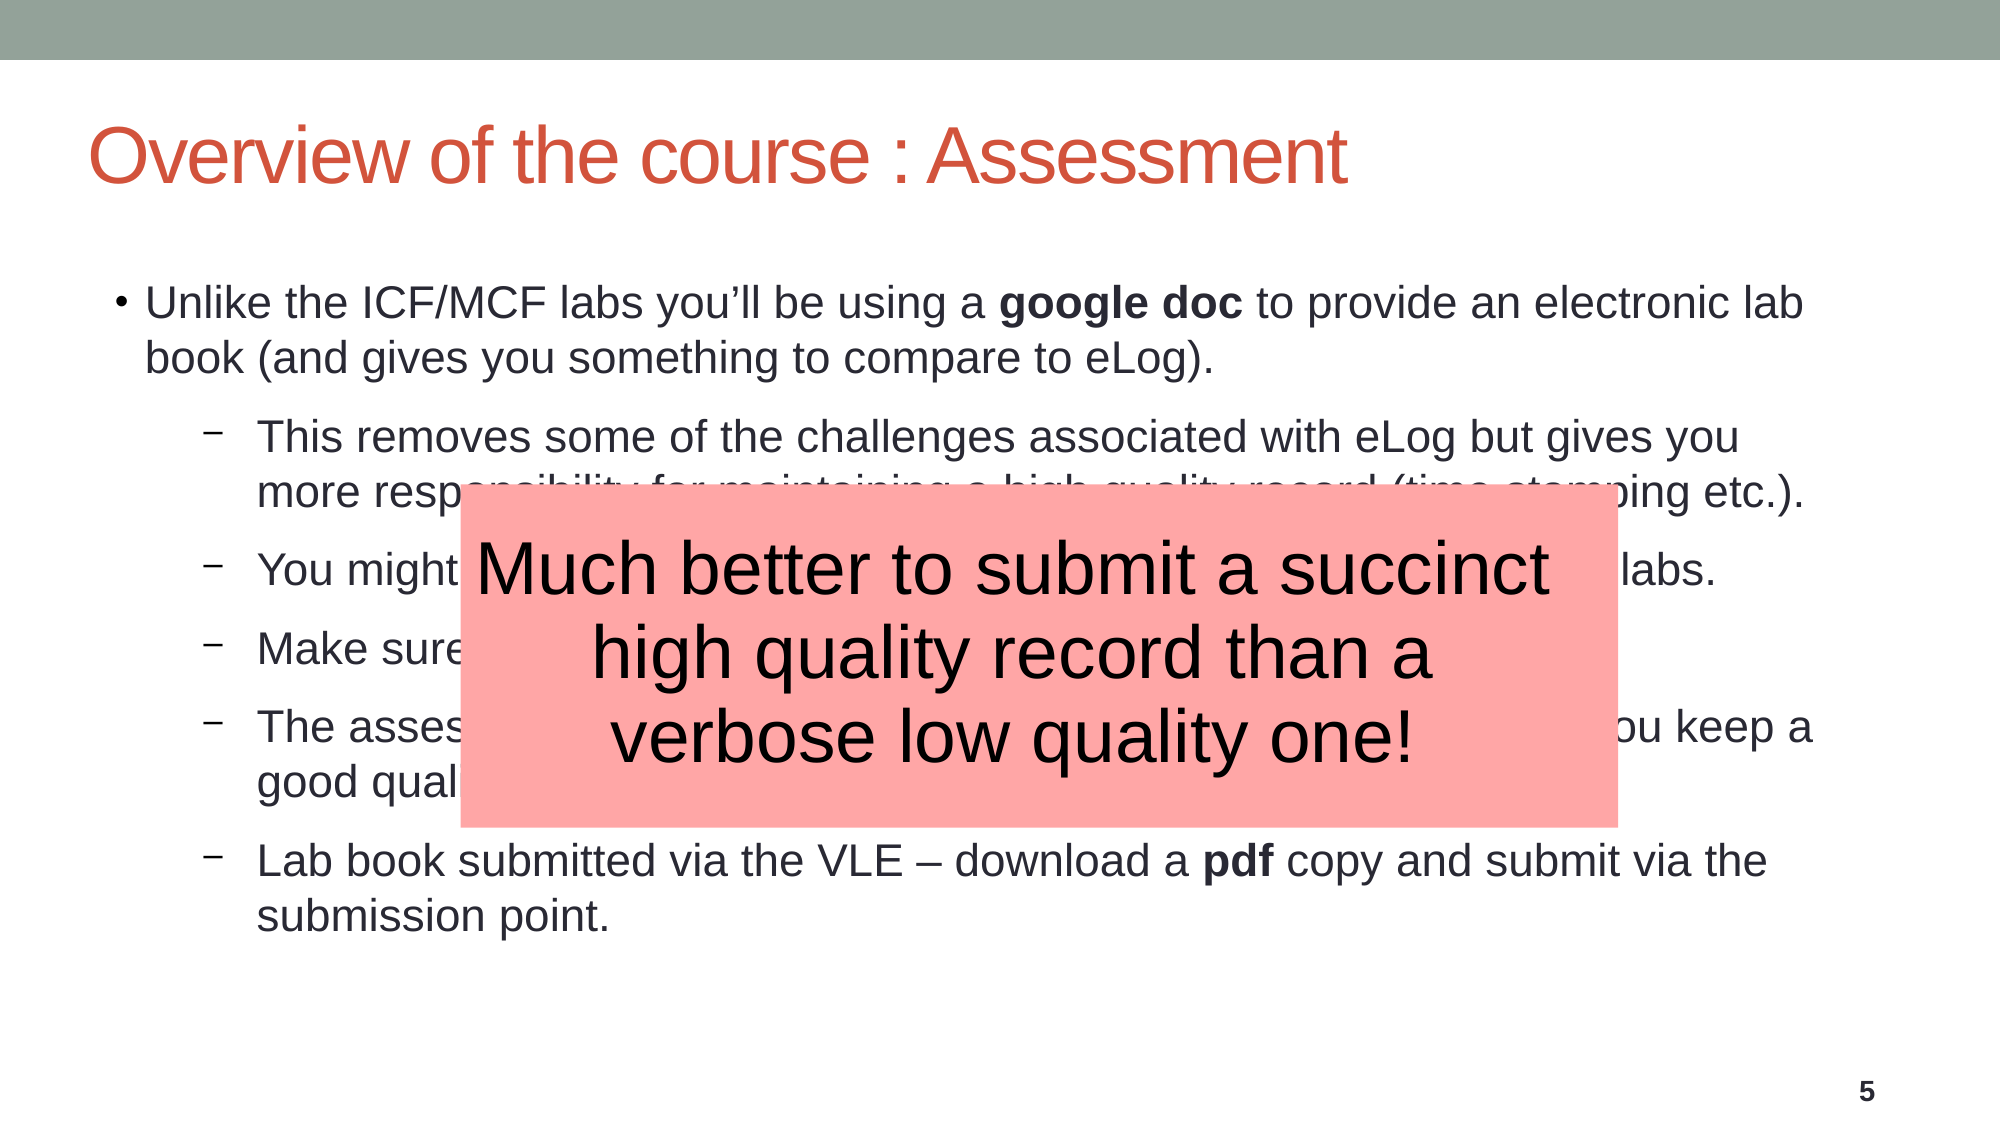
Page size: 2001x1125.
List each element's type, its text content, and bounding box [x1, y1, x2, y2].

slide_number <number> [1779, 1062, 1955, 1117]
title Overview of the course : Assessment [72, 95, 1922, 208]
text_box Much better to submit a succinct high quality record than a verbose low quality one! [460, 484, 1619, 828]
list Unlike the ICF/MCF labs you’ll be using a google doc to provide an electronic lab book (and gives you something to compare to eLog). This removes some of the challenges associated with eLog but gives you more responsibility for maintaining a high quality record (time stamping etc.). You might want to look back at the guidance provided in the PMDA labs. Make sure you create the google doc using your York IT account. The assessment is based entirely off your lab book so make sure you keep a good quality record of what you do. Lab book submitted via the VLE – download a pdf copy and submit via the submission point. [99, 200, 1868, 1036]
